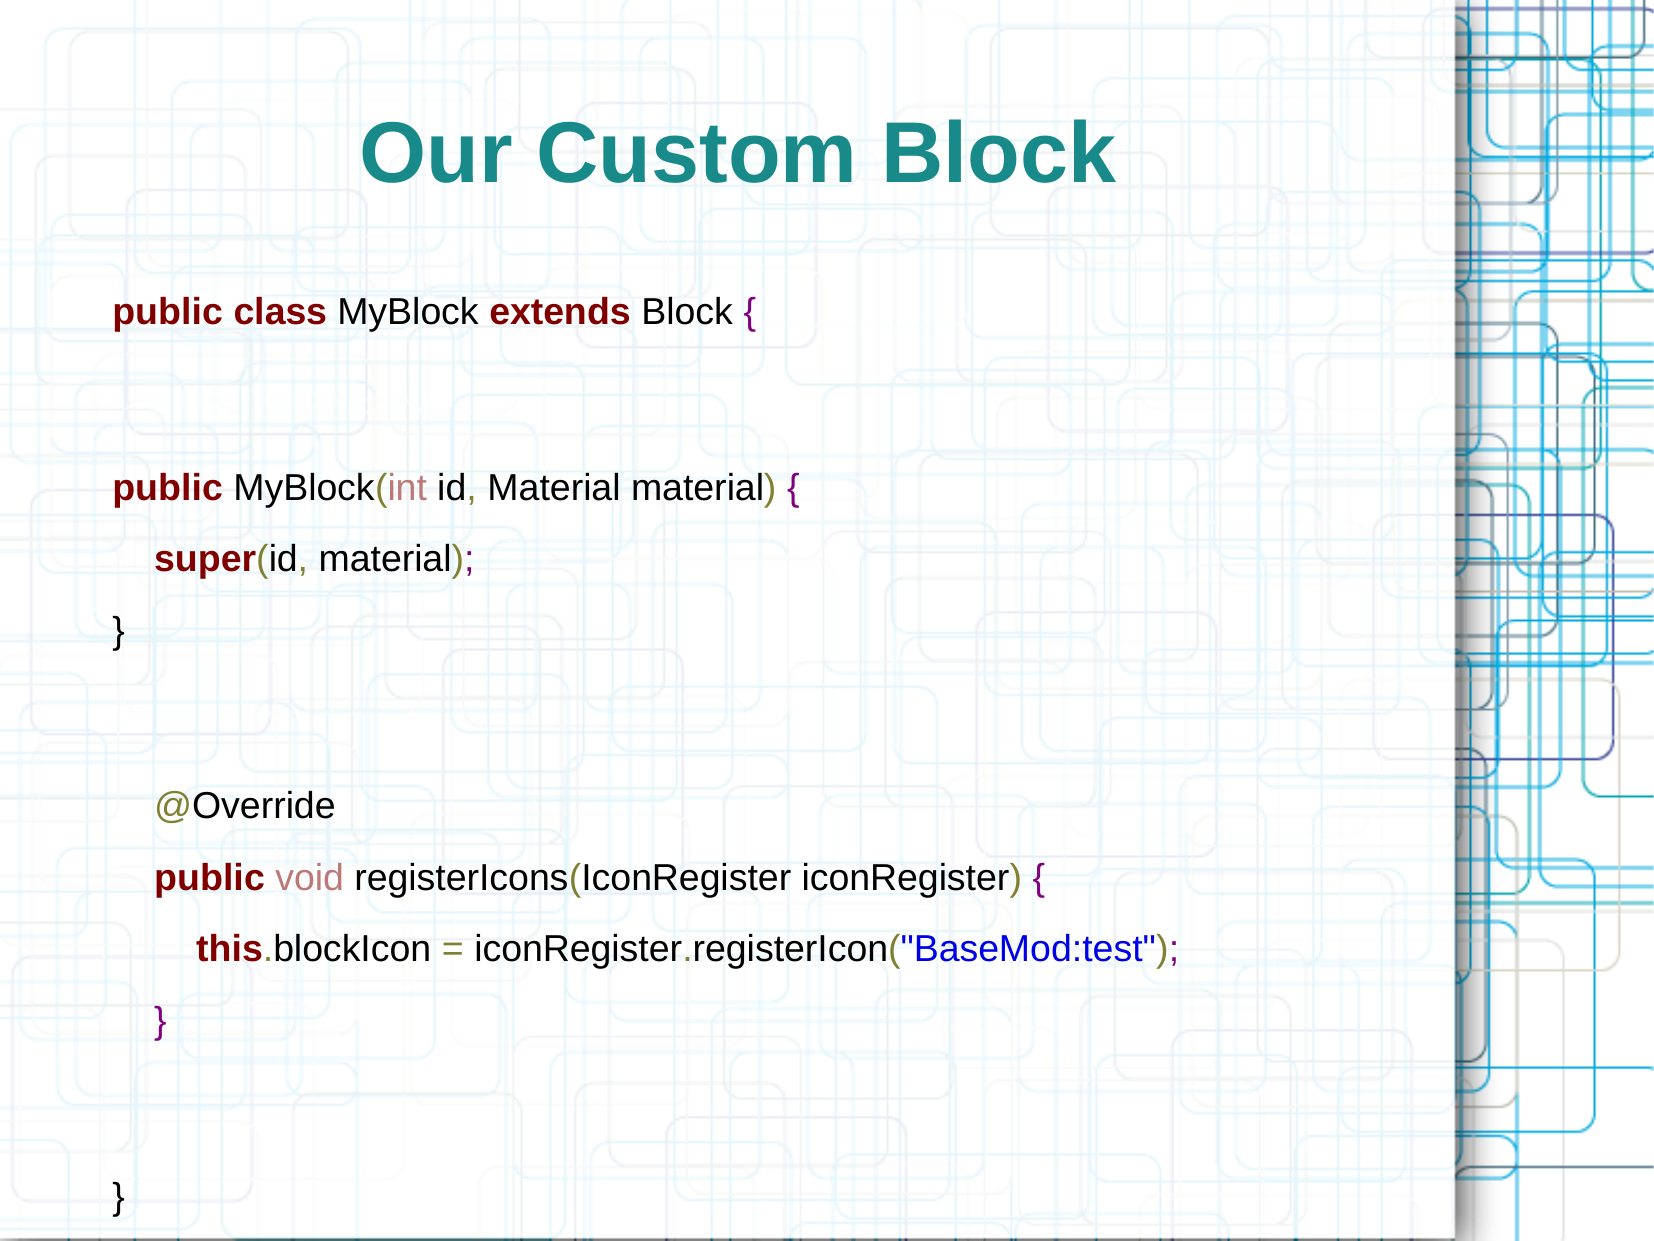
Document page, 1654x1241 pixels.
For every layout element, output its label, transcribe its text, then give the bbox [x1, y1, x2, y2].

list public class MyBlock extends Block { public MyBlock(int id, Material material) { super(id, material); } @Override public void registerIcons(IconRegister iconRegister) { this.blockIcon = iconRegister.registerIcon("BaseMod:test"); } } [112, 290, 1568, 1241]
title Our Custom Block [59, 49, 1418, 257]
picture [0, 0, 1654, 1241]
